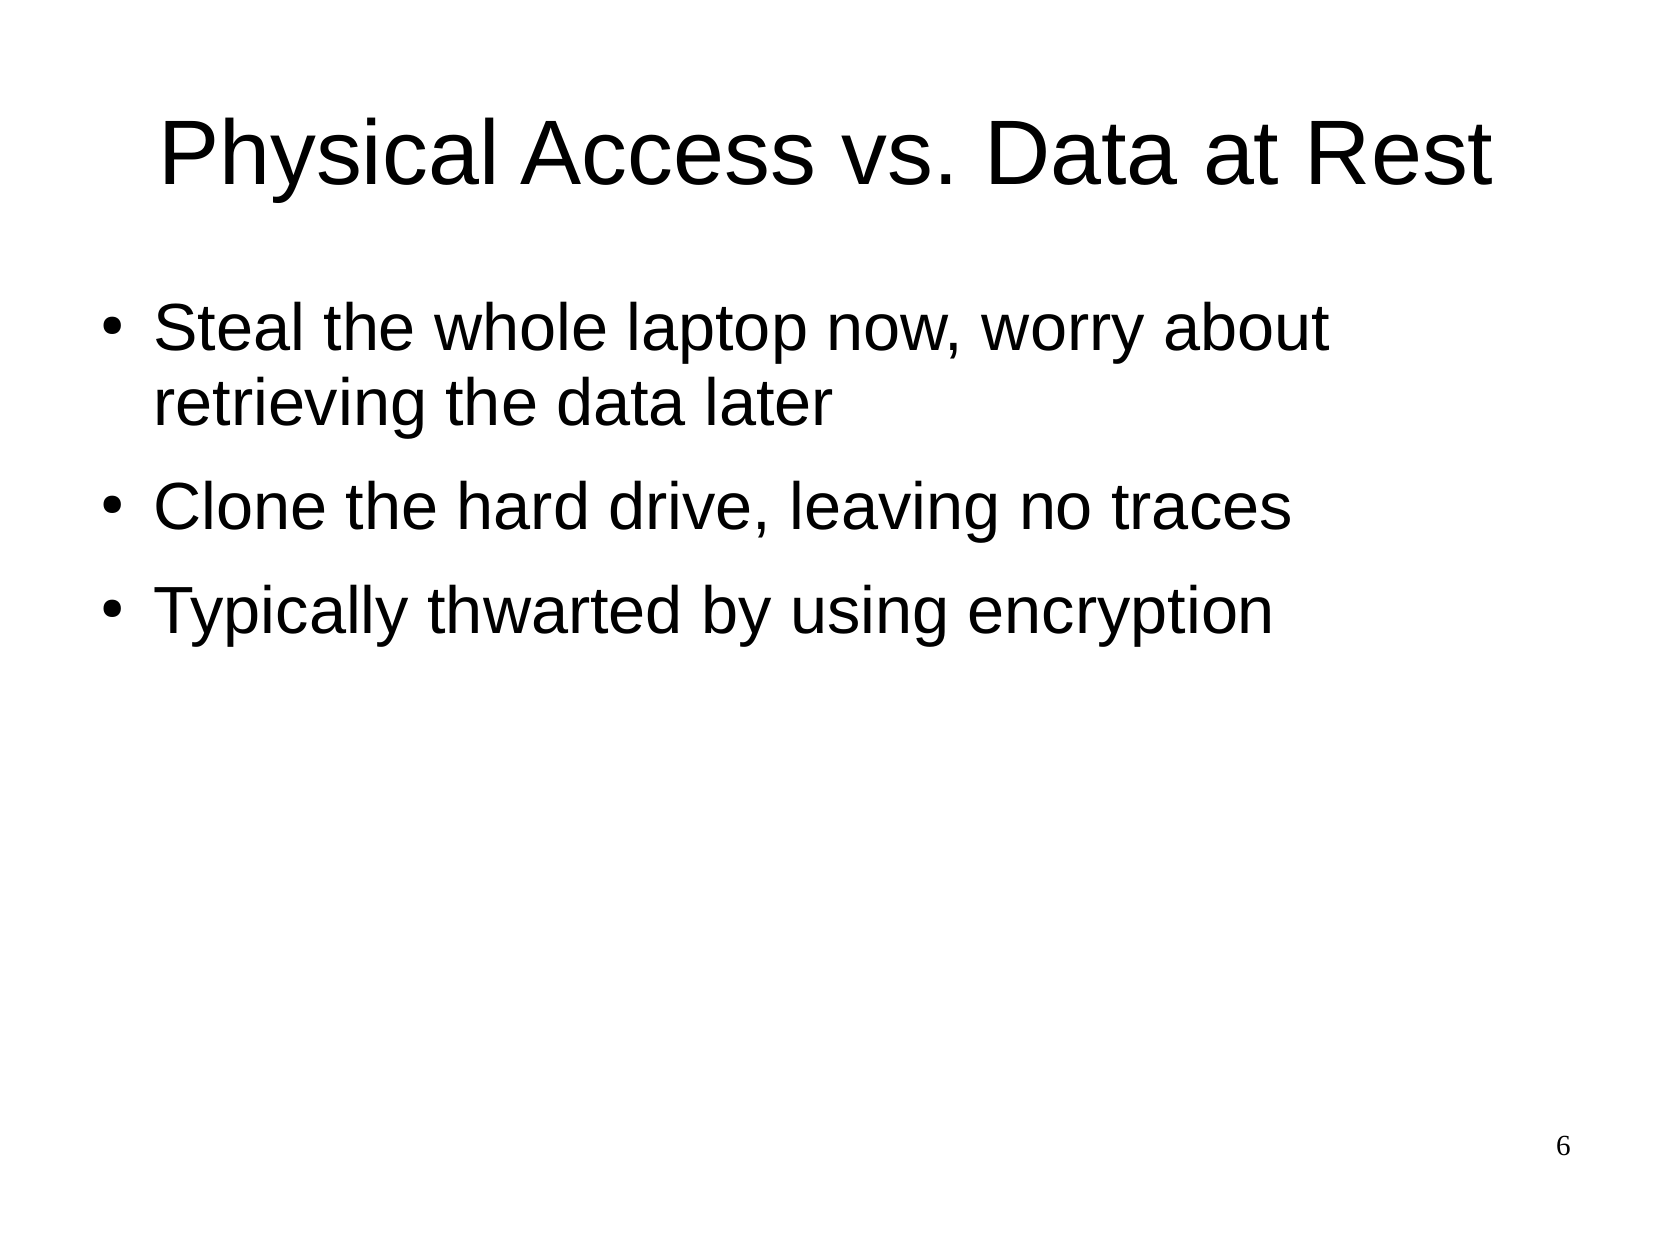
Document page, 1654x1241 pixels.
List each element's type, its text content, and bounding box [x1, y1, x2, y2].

title Physical Access vs. Data at Rest [82, 49, 1571, 257]
list Steal the whole laptop now, worry about retrieving the data later Clone the hard drive, leaving no traces Typically thwarted by using encryption [82, 290, 1571, 1010]
